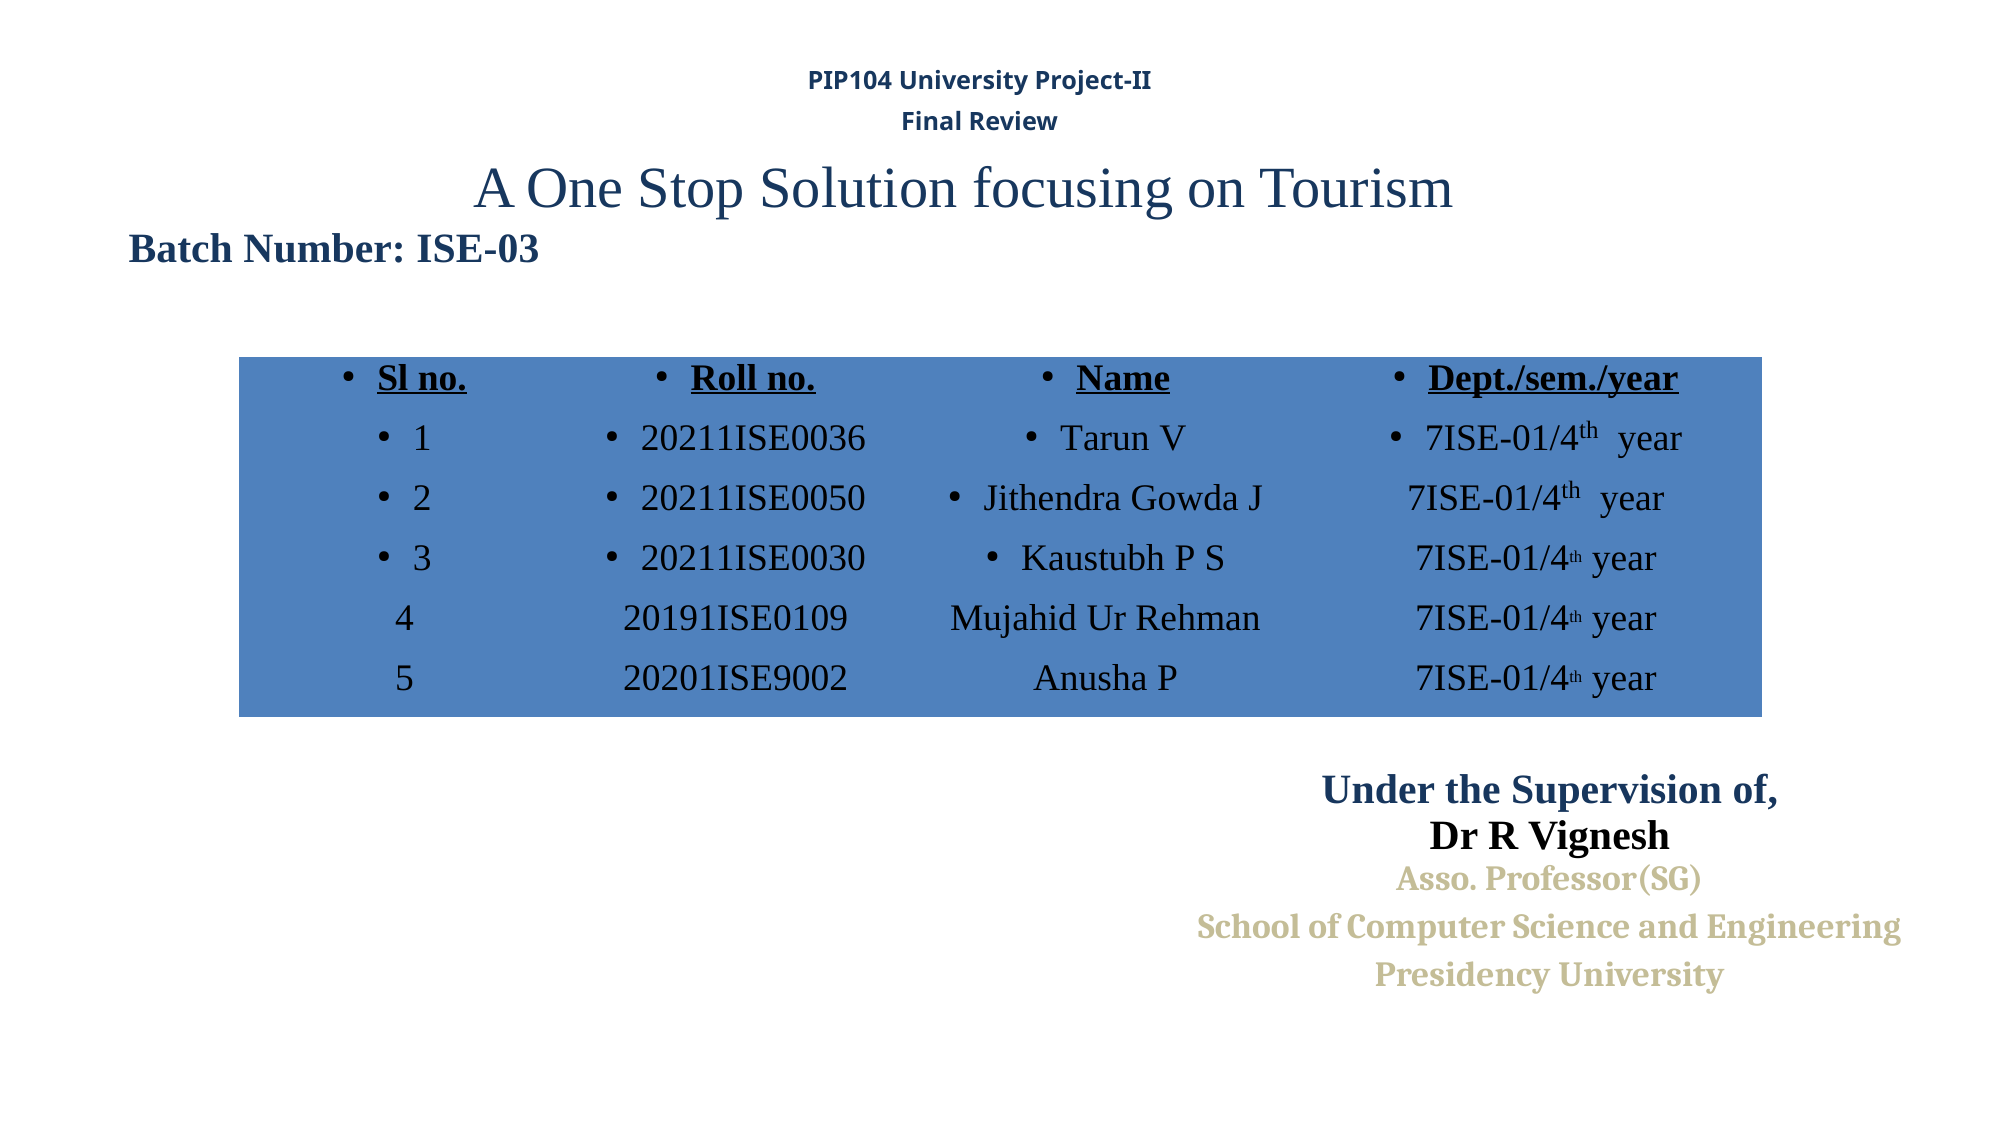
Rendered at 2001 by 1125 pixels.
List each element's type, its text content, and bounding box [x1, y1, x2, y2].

table_cell 5 [239, 657, 570, 717]
table_cell 3 [239, 537, 570, 597]
table_cell 20191ISE0109 [570, 597, 901, 657]
table_cell Tarun V [901, 417, 1310, 477]
table_cell 2 [239, 477, 570, 537]
table_cell 1 [239, 417, 570, 477]
table_header Dept./sem./year [1310, 357, 1762, 417]
table_cell 7ISE-01/4th year [1310, 597, 1762, 657]
table_cell 7ISE-01/4th year [1310, 417, 1762, 477]
subtitle Batch Number: ISE-03 [113, 213, 765, 304]
table_cell Mujahid Ur Rehman [901, 597, 1310, 657]
table_cell Kaustubh P S [901, 537, 1310, 597]
title A One Stop Solution focusing on Tourism [113, 104, 1814, 263]
table_cell Jithendra Gowda J [901, 477, 1310, 537]
table_cell 7ISE-01/4th year [1310, 657, 1762, 717]
text_box PIP104 University Project-II Final Review [653, 54, 1306, 146]
table_cell 20201ISE9002 [570, 657, 901, 717]
text_box Under the Supervision of, Dr R Vignesh Asso. Professor(SG) School of Computer Science and Engineering Presidency University [1183, 758, 2000, 1090]
table_cell 7ISE-01/4th year [1310, 537, 1762, 597]
table_header Roll no. [570, 357, 901, 417]
table_cell 20211ISE0030 [570, 537, 901, 597]
table_header Sl no. [239, 357, 570, 417]
table_header Name [901, 357, 1310, 417]
table_cell 20211ISE0050 [570, 477, 901, 537]
table_cell 20211ISE0036 [570, 417, 901, 477]
table_cell Anusha P [901, 657, 1310, 717]
table_cell 4 [239, 597, 570, 657]
table_cell 7ISE-01/4th year [1310, 477, 1762, 537]
